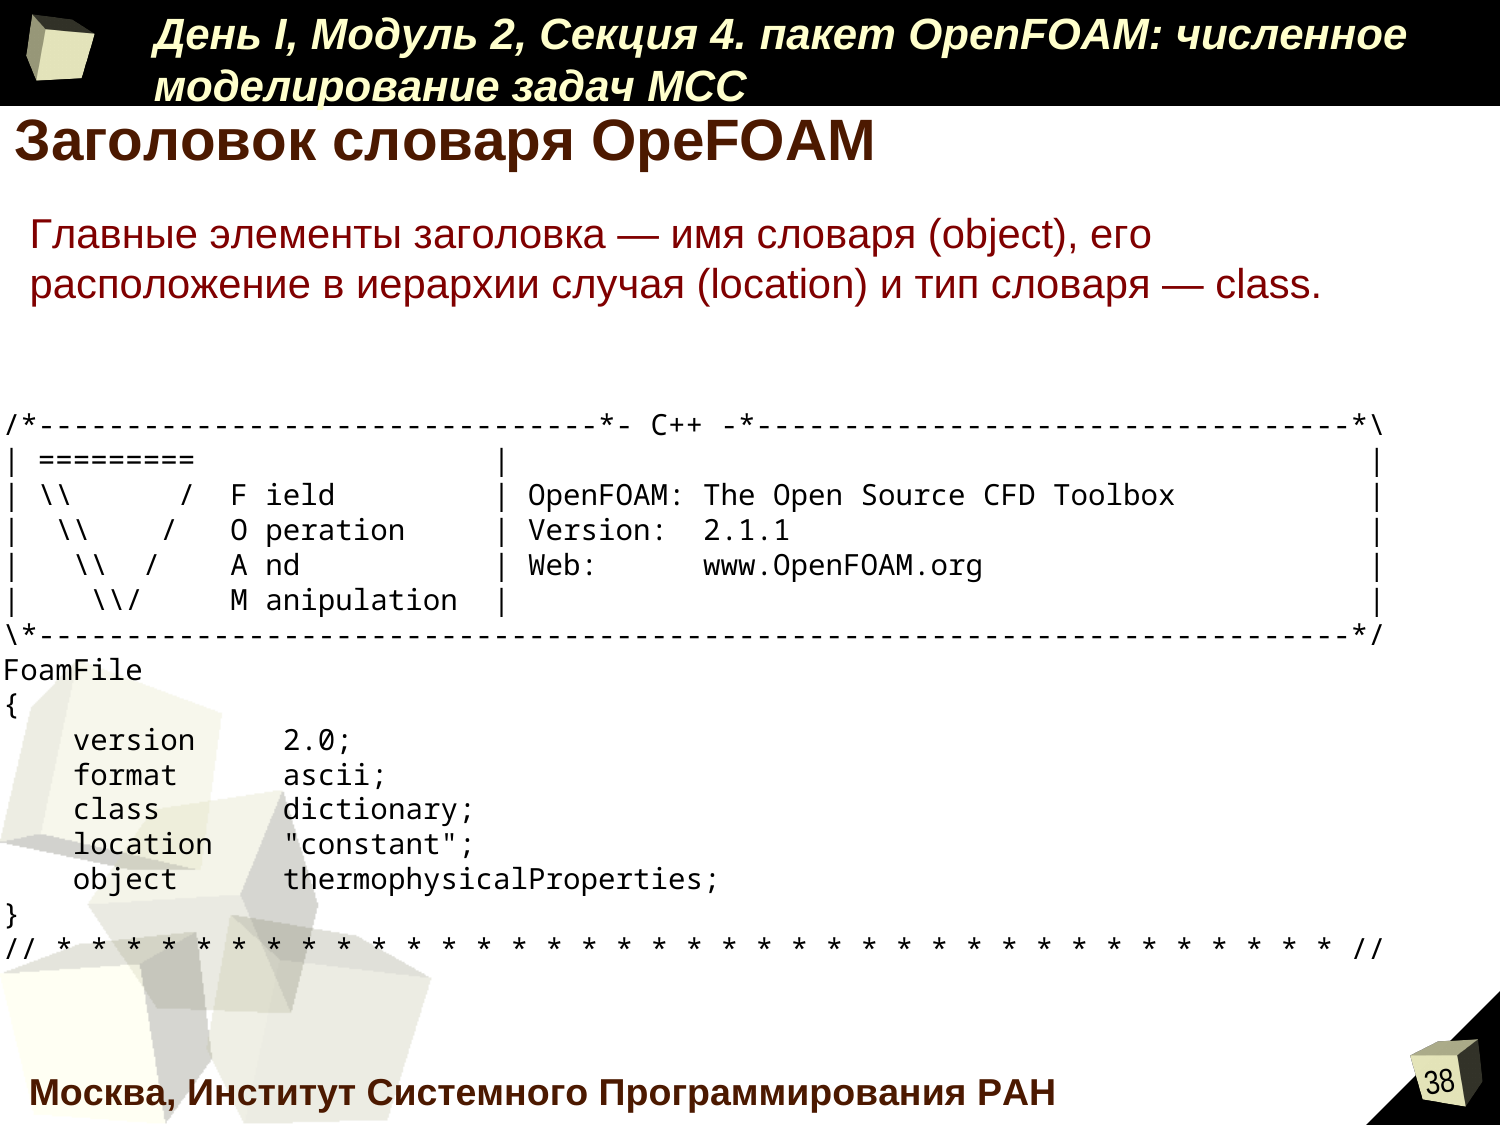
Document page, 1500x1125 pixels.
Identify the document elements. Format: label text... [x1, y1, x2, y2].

text_box Заголовок словаря OpeFOAM [0, 94, 1500, 180]
picture [423, 1088, 433, 1102]
text_box Главные элементы заголовка — имя словаря (object), его расположение в иерархии случая (location) и тип словаря — class. [29, 206, 1418, 384]
picture [0, 1063, 433, 1125]
text_box /*--------------------------------*- C++ -*----------------------------------*\ | ========= | | | \\ / F ield | OpenFOAM: The Open Source CFD Toolbox | | \\ / O peration | Version: 2.1.1 | | \\ / A nd | Web: www.OpenFOAM.org | | \\/ M anipulation | | \*---------------------------------------------------------------------------*/ FoamFile { version 2.0; format ascii; class dictionary; location "constant"; object thermophysicalProperties; } // * * * * * * * * * * * * * * * * * * * * * * * * * * * * * * * * * * * * * // [0, 398, 1498, 1063]
